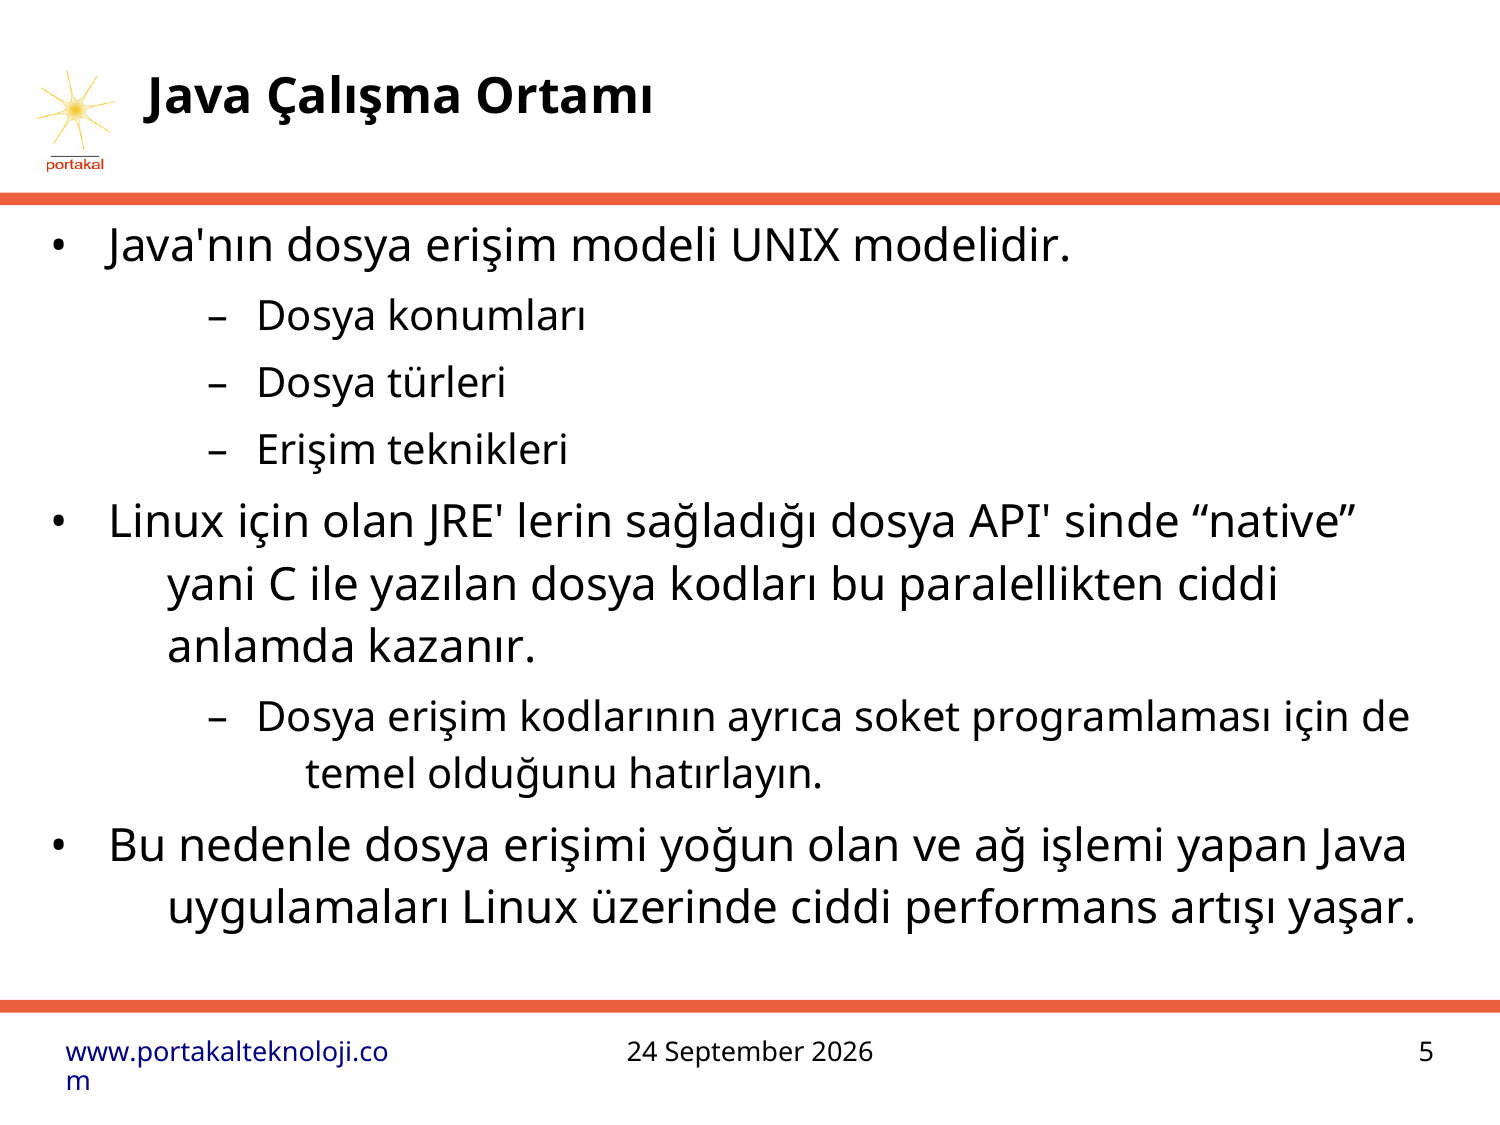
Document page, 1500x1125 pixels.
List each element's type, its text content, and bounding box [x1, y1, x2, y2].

picture [29, 5, 120, 184]
list Java'nın dosya erişim modeli UNIX modelidir. Dosya konumları Dosya türleri Erişim teknikleri Linux için olan JRE' lerin sağladığı dosya API' sinde “native” yani C ile yazılan dosya kodları bu paralellikten ciddi anlamda kazanır. Dosya erişim kodlarının ayrıca soket programlaması için de temel olduğunu hatırlayın. Bu nedenle dosya erişimi yoğun olan ve ağ işlemi yapan Java uygulamaları Linux üzerinde ciddi performans artışı yaşar. [50, 212, 1450, 888]
title Java Çalışma Ortamı [147, 7, 1450, 181]
